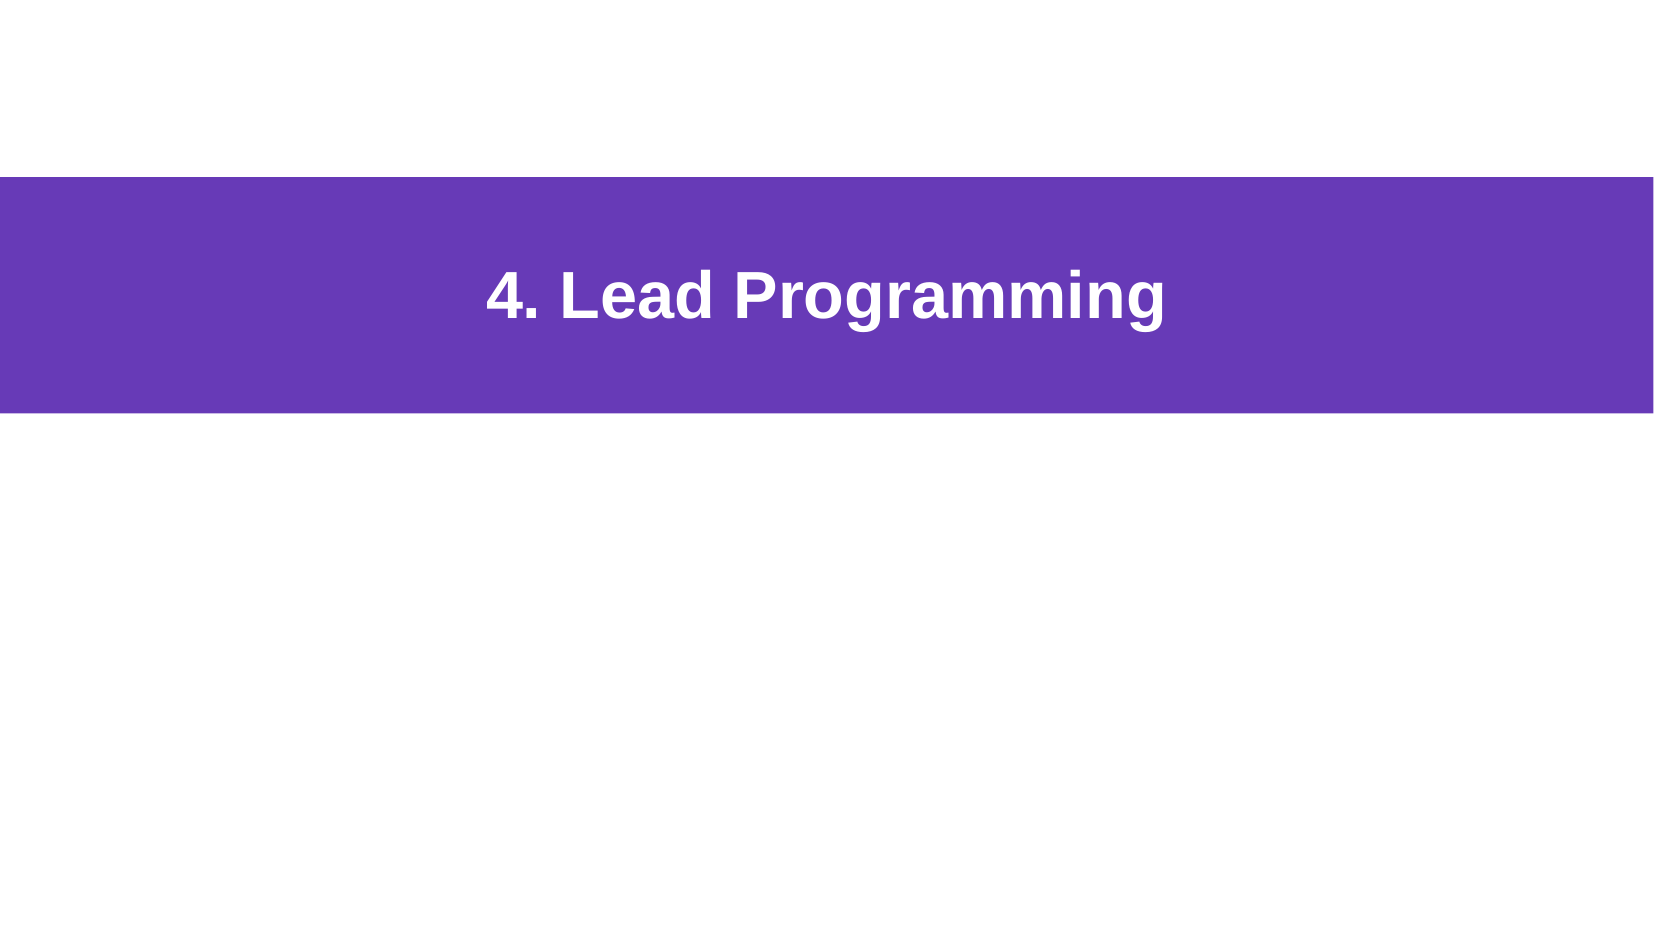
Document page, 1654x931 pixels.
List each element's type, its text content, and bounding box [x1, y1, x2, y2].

title 4. Lead Programming [0, 177, 1654, 414]
